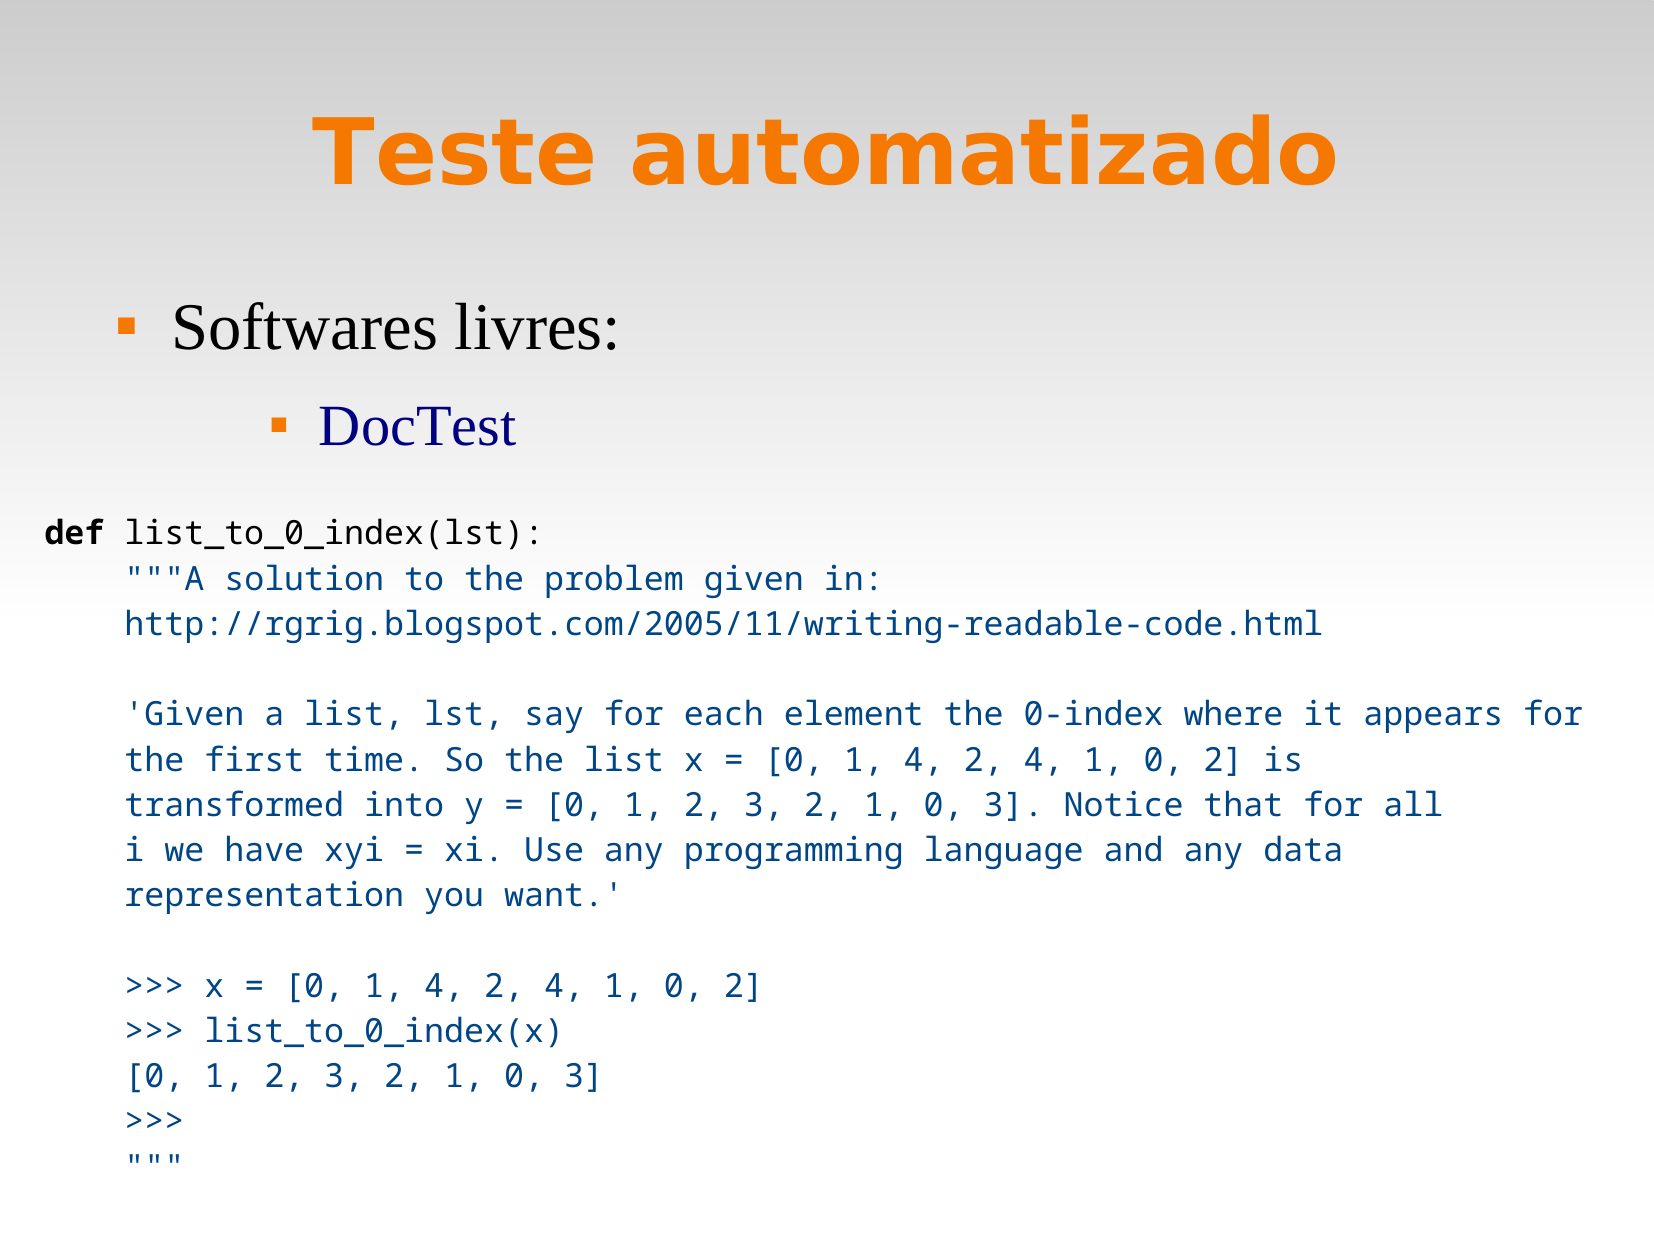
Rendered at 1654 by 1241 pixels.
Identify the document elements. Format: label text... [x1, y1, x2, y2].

text_box def list_to_0_index(lst): """A solution to the problem given in: http://rgrig.blogspot.com/2005/11/writing-readable-code.html 'Given a list, lst, say for each element the 0-index where it appears for the first time. So the list x = [0, 1, 4, 2, 4, 1, 0, 2] is transformed into y = [0, 1, 2, 3, 2, 1, 0, 3]. Notice that for all i we have xyi = xi. Use any programming language and any data representation you want.' >>> x = [0, 1, 4, 2, 4, 1, 0, 2] >>> list_to_0_index(x) [0, 1, 2, 3, 2, 1, 0, 3] >>> """ return [lst.index(i) for i in lst] [29, 501, 1625, 1172]
title Teste automatizado [82, 56, 1571, 250]
list Softwares livres: DocTest [82, 290, 1571, 501]
